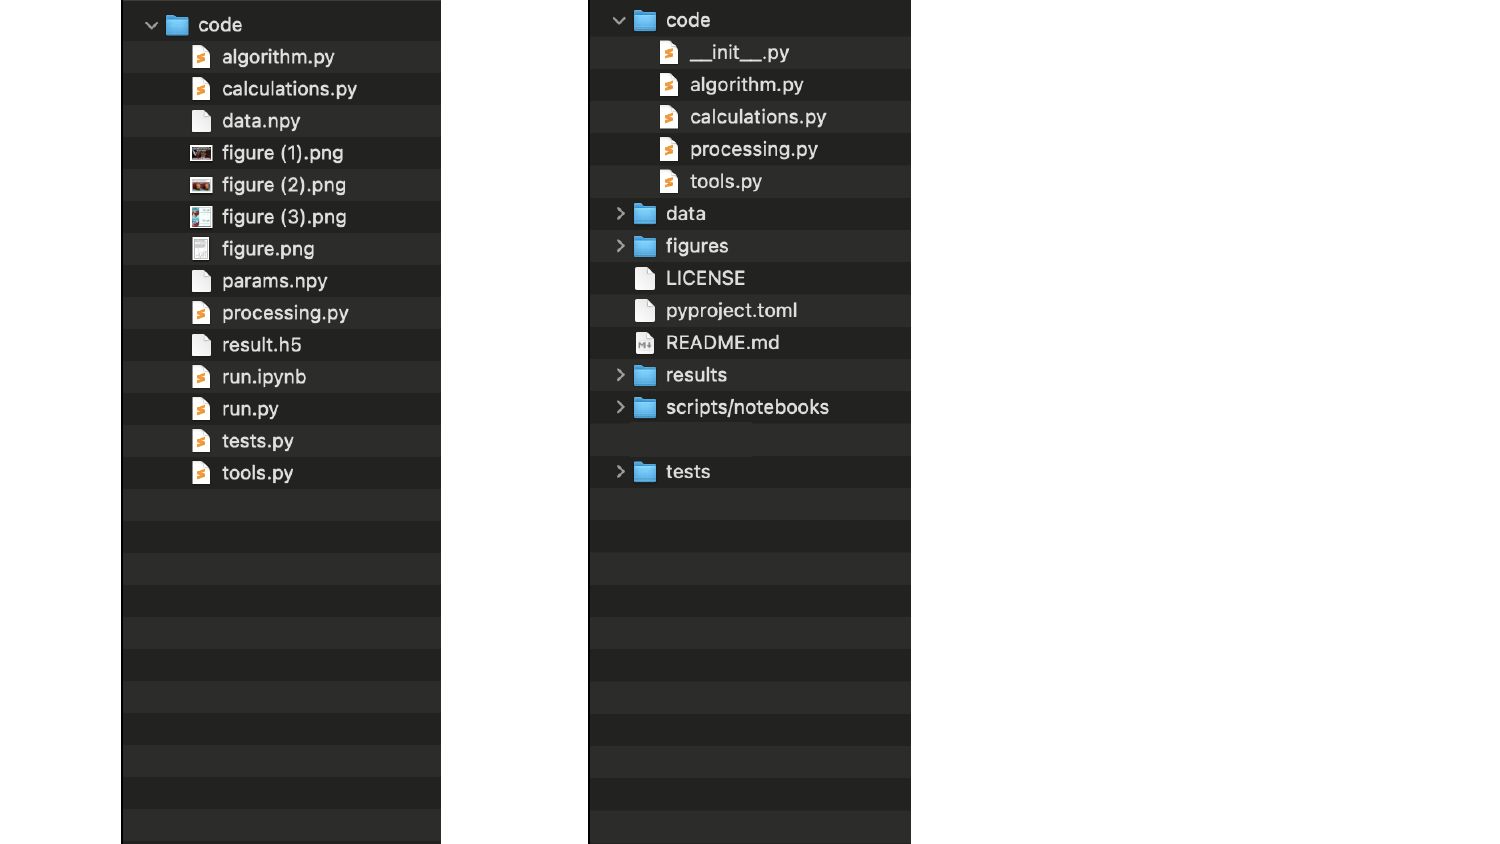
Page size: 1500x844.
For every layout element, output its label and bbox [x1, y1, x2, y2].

picture [121, 0, 441, 844]
picture [588, 0, 911, 844]
